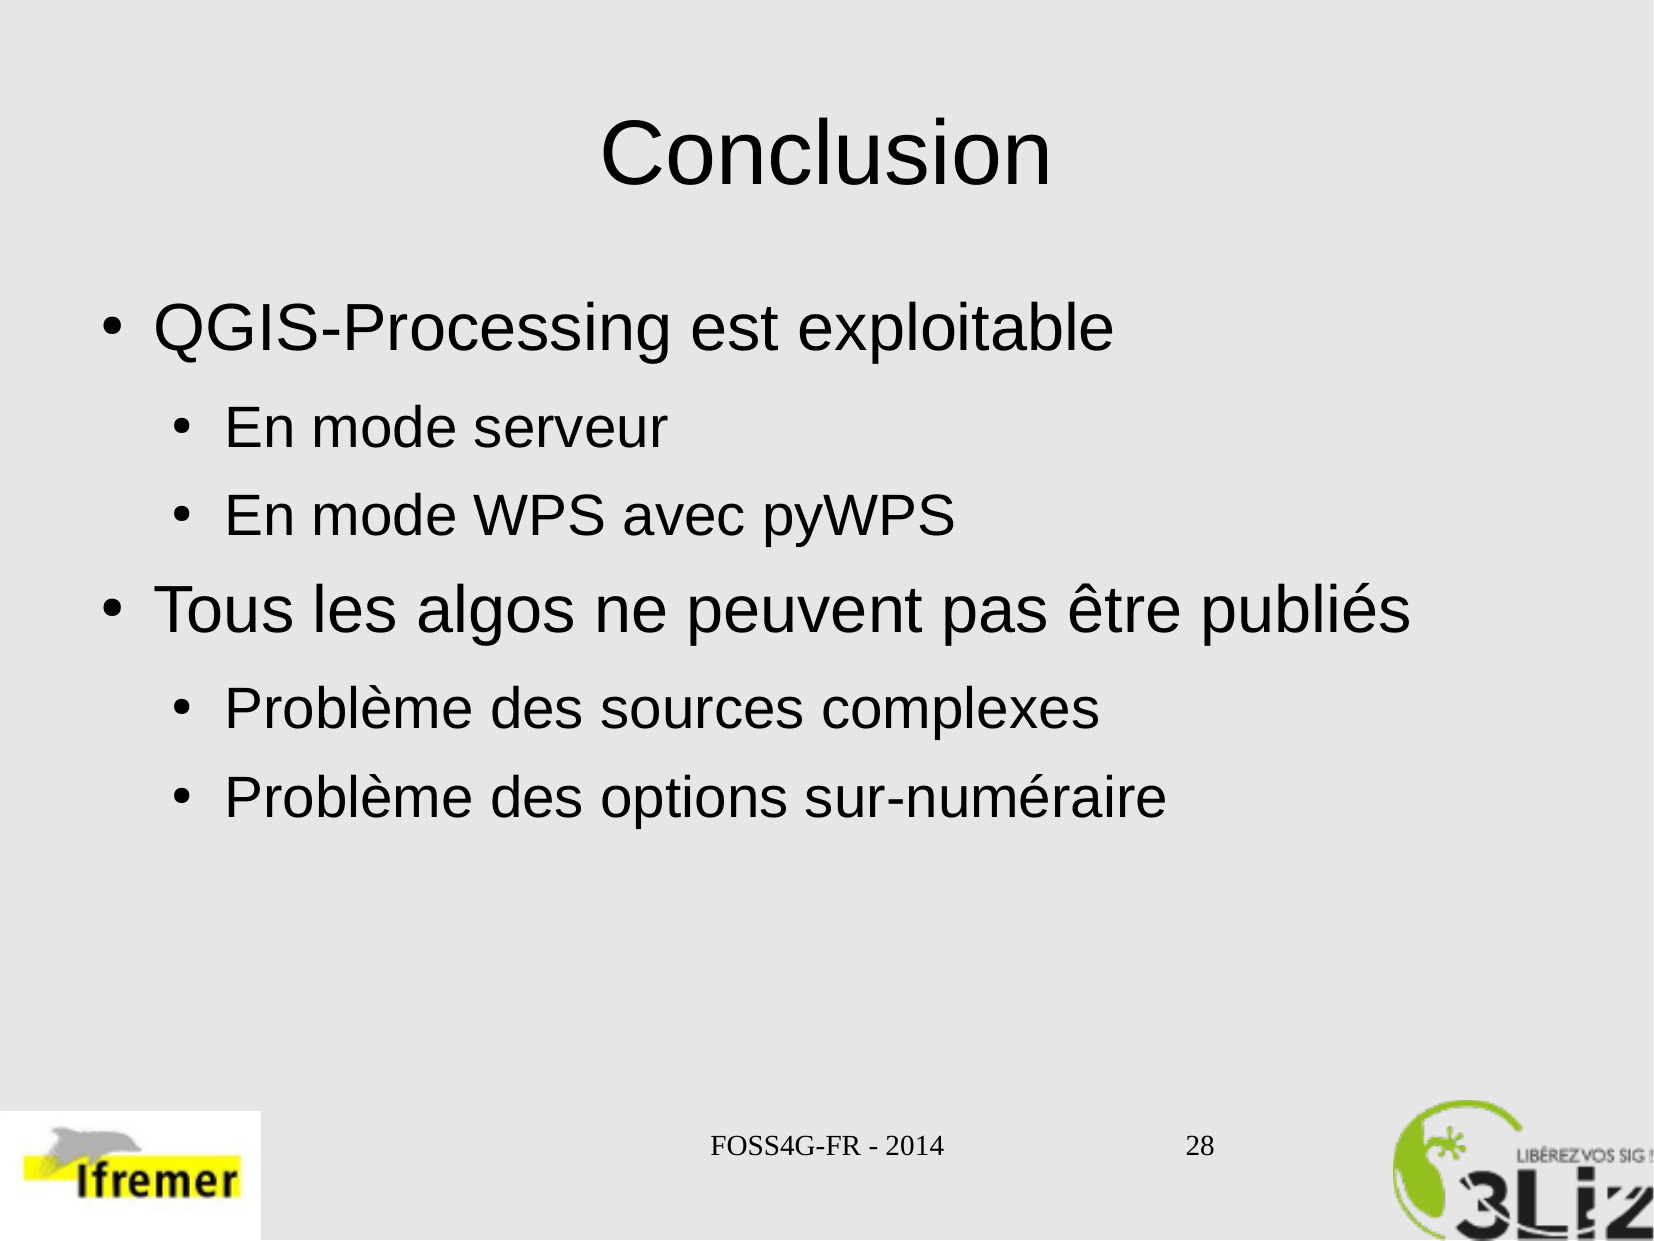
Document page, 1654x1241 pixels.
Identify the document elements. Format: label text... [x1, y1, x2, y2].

picture [0, 1111, 261, 1241]
title Conclusion [82, 49, 1571, 257]
picture [1393, 1100, 1654, 1241]
list QGIS-Processing est exploitable En mode serveur En mode WPS avec pyWPS Tous les algos ne peuvent pas être publiés Problème des sources complexes Problème des options sur-numéraire [82, 290, 1571, 1010]
